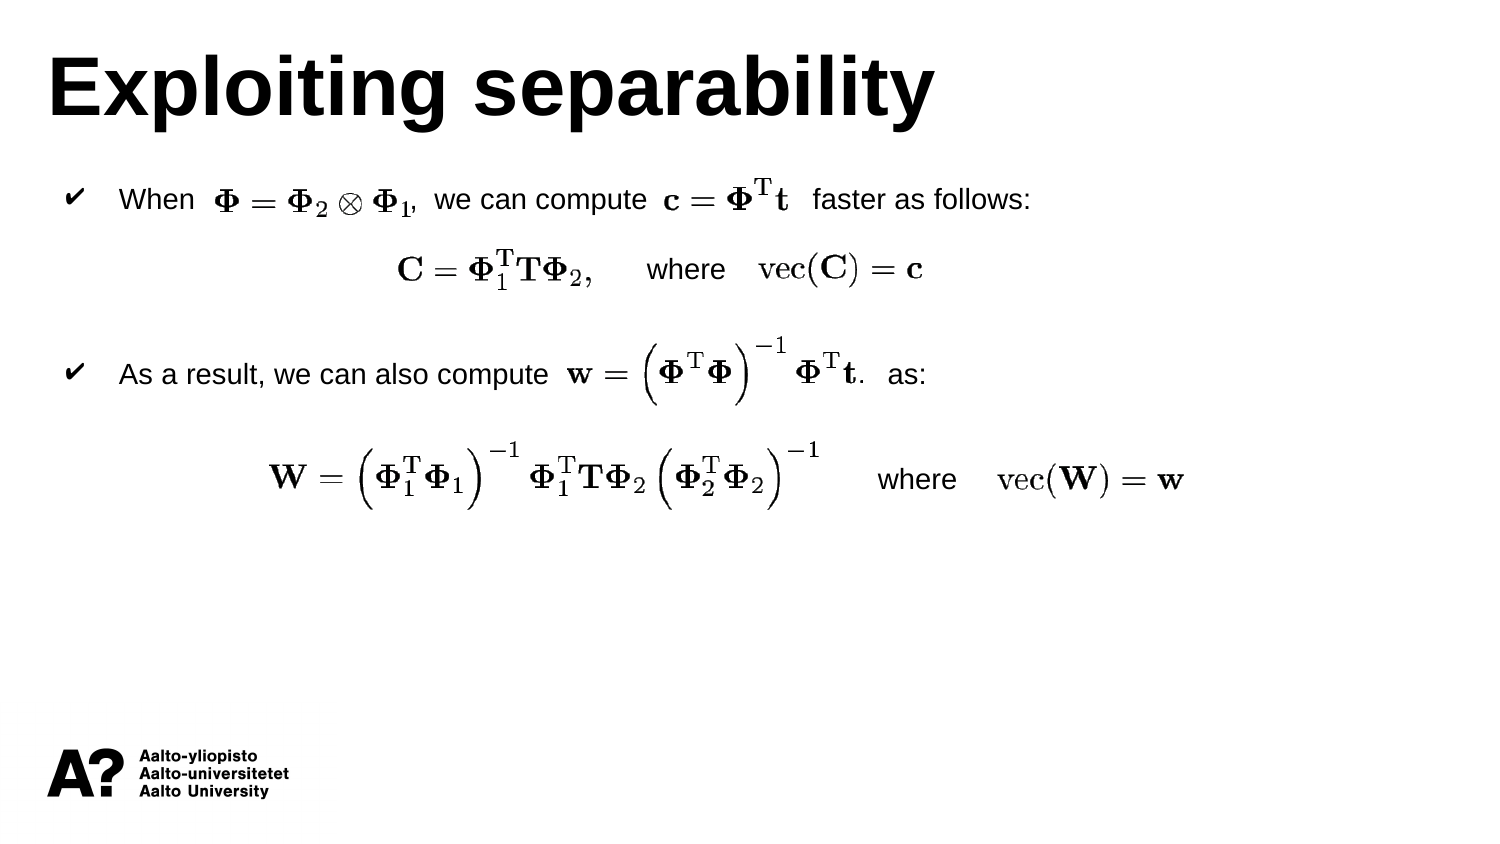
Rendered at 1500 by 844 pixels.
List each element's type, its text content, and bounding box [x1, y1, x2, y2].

picture [657, 168, 796, 216]
picture [207, 177, 863, 546]
list When , we can compute faster as follows: where As a result, we can also compute as: where [48, 180, 1375, 717]
picture [991, 451, 1192, 527]
picture [0, 702, 337, 844]
picture [752, 238, 932, 317]
list Exploiting separability [47, 32, 1442, 197]
